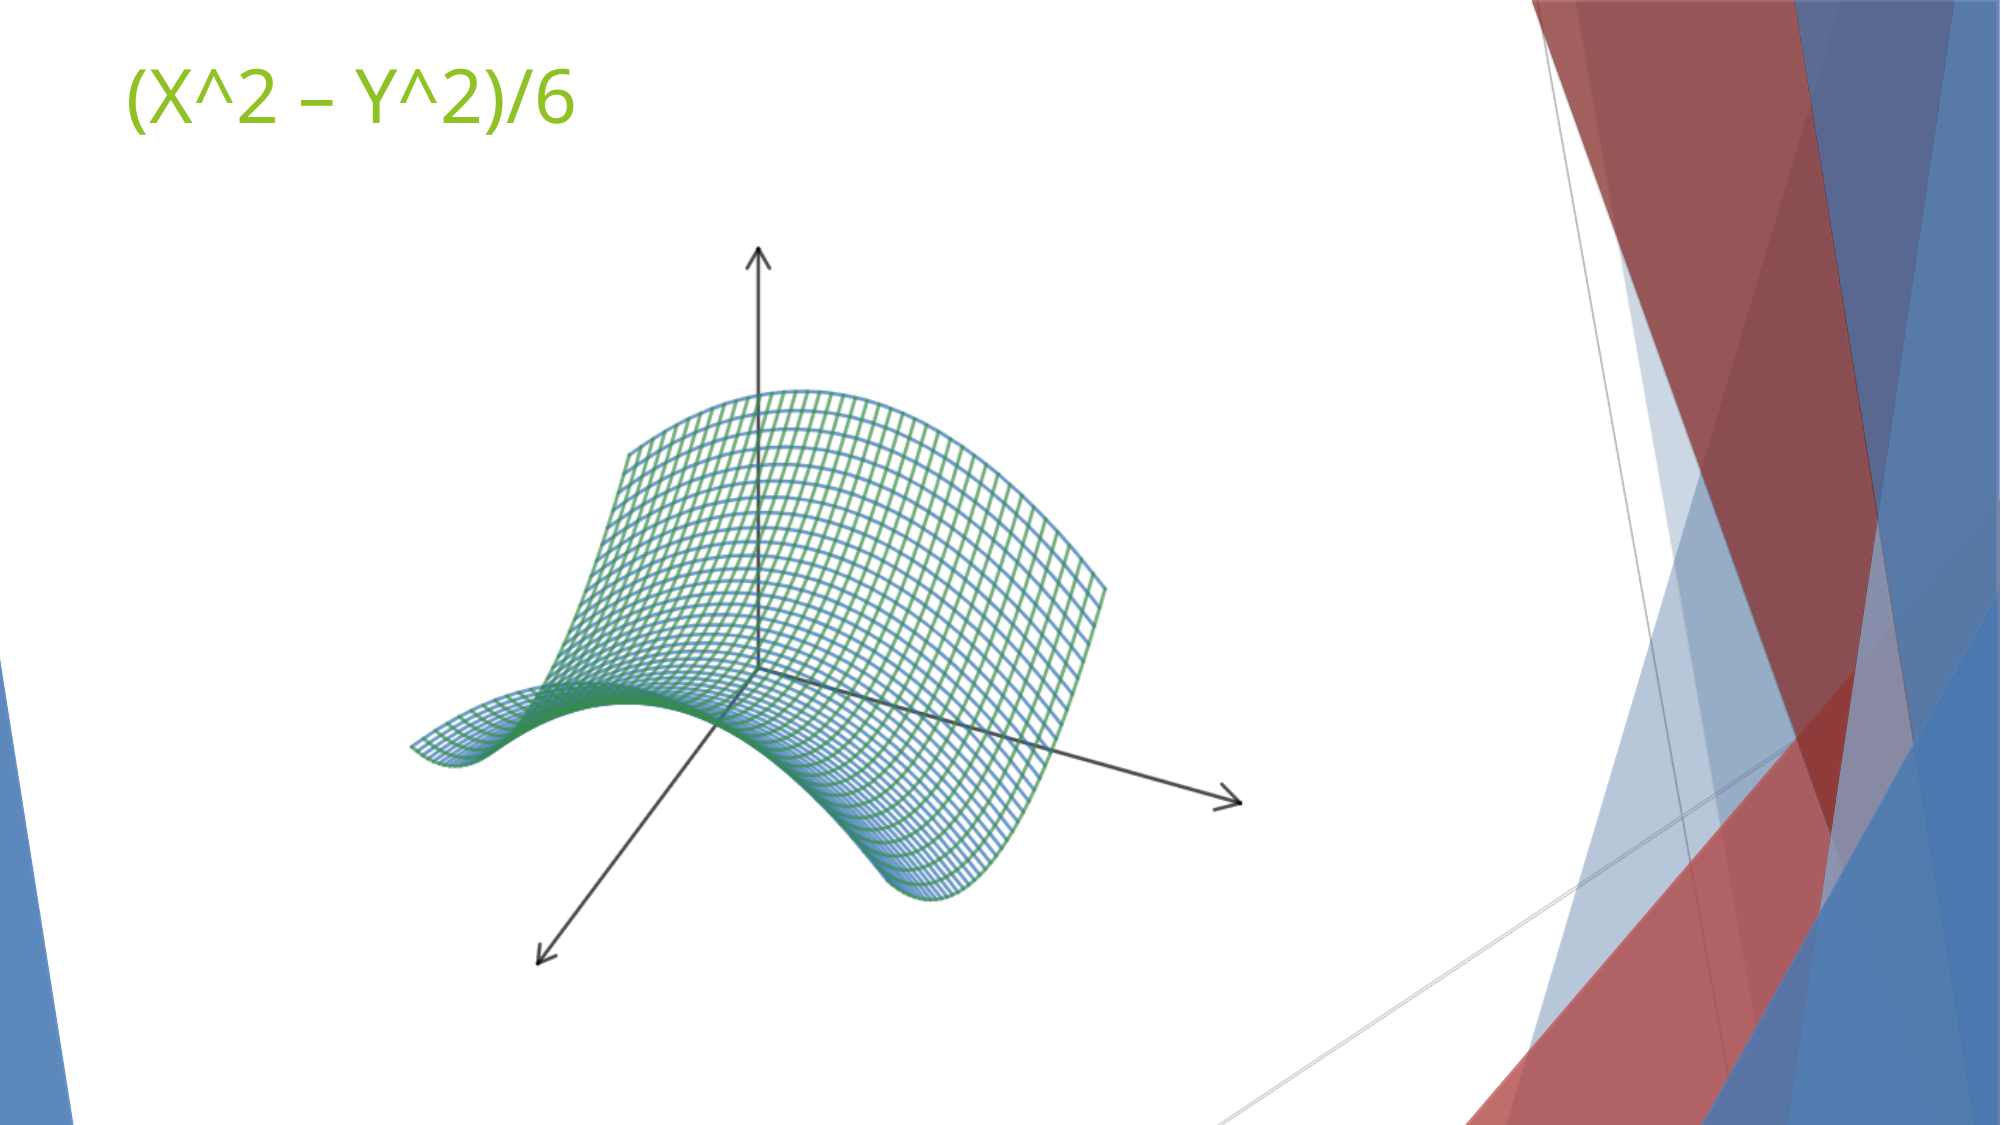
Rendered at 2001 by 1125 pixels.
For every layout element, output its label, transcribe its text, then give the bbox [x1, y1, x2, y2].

text_box (X^2 – Y^2)/6 [111, 41, 1339, 163]
picture [94, 163, 1378, 1012]
